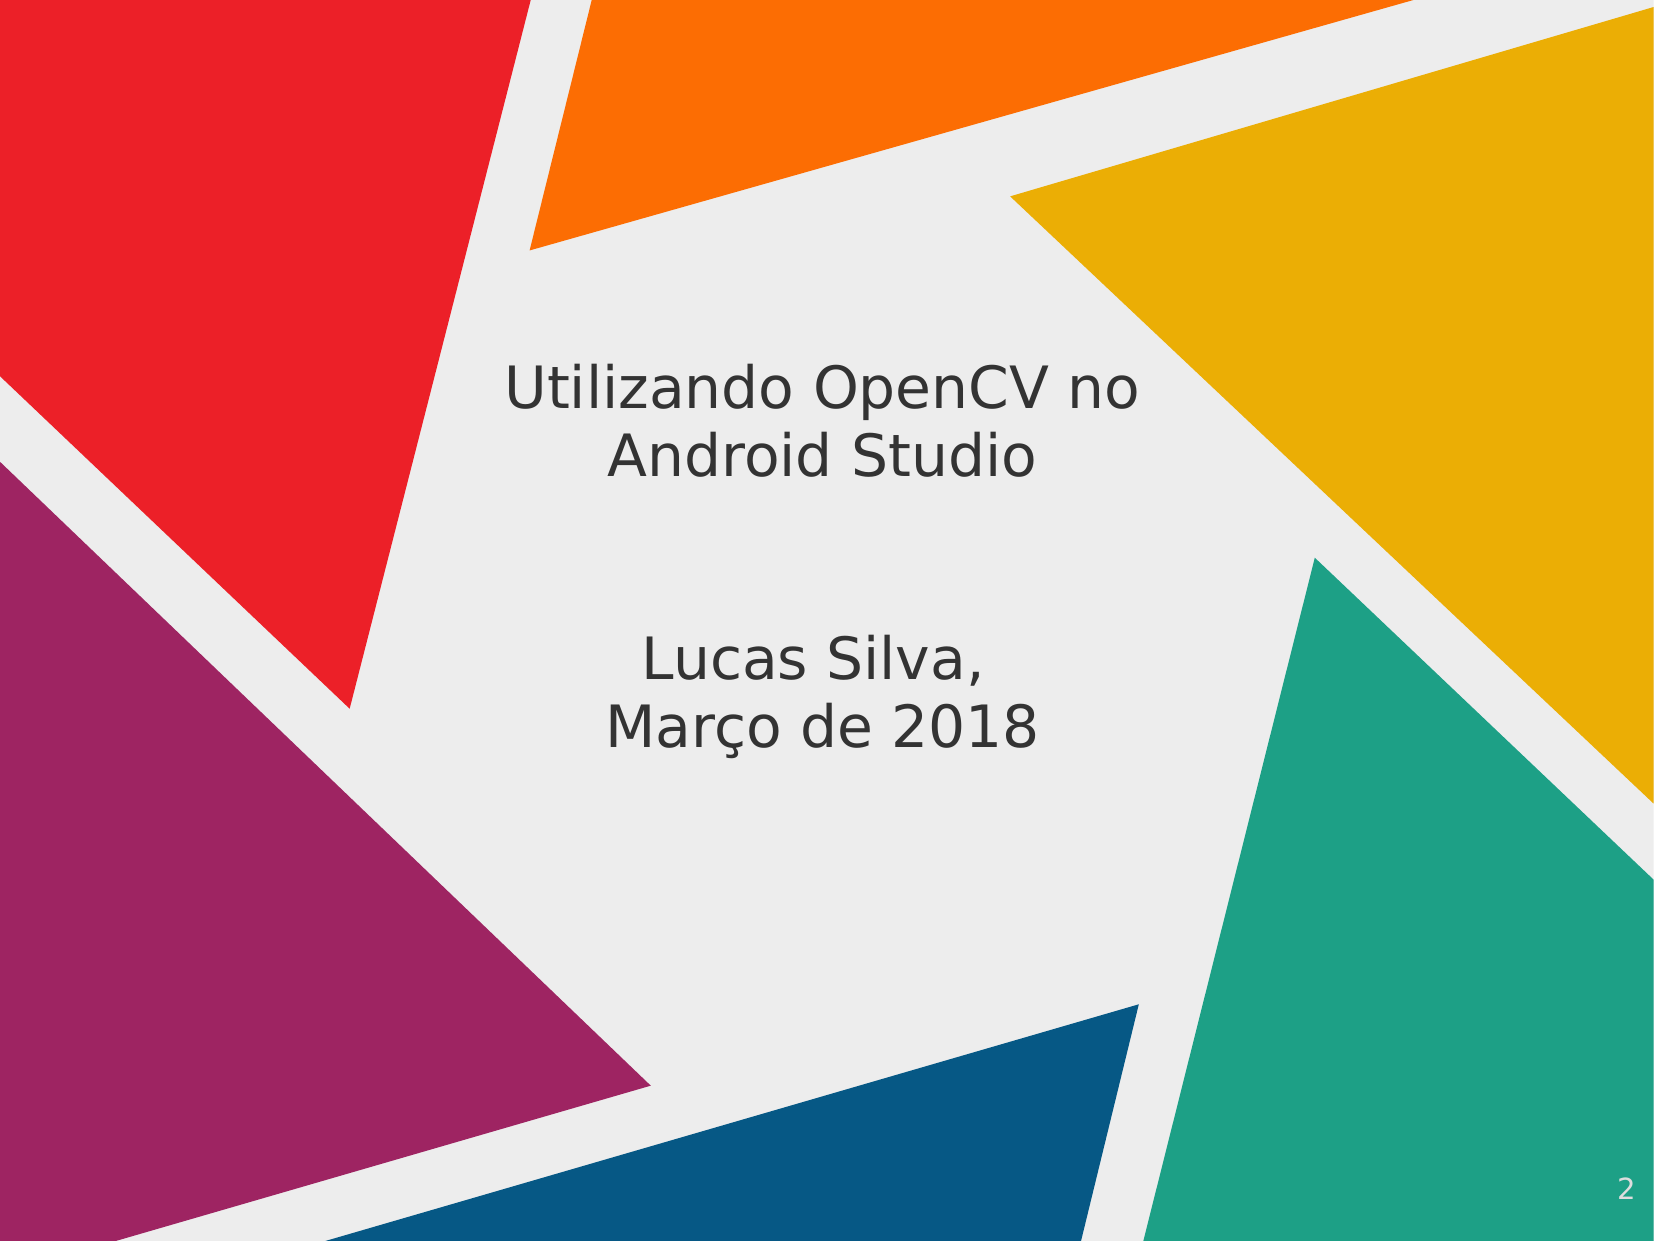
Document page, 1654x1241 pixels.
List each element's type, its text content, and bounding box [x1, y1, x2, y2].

title Utilizando OpenCV no Android Studio Lucas Silva, Março de 2018 [464, 354, 1182, 762]
